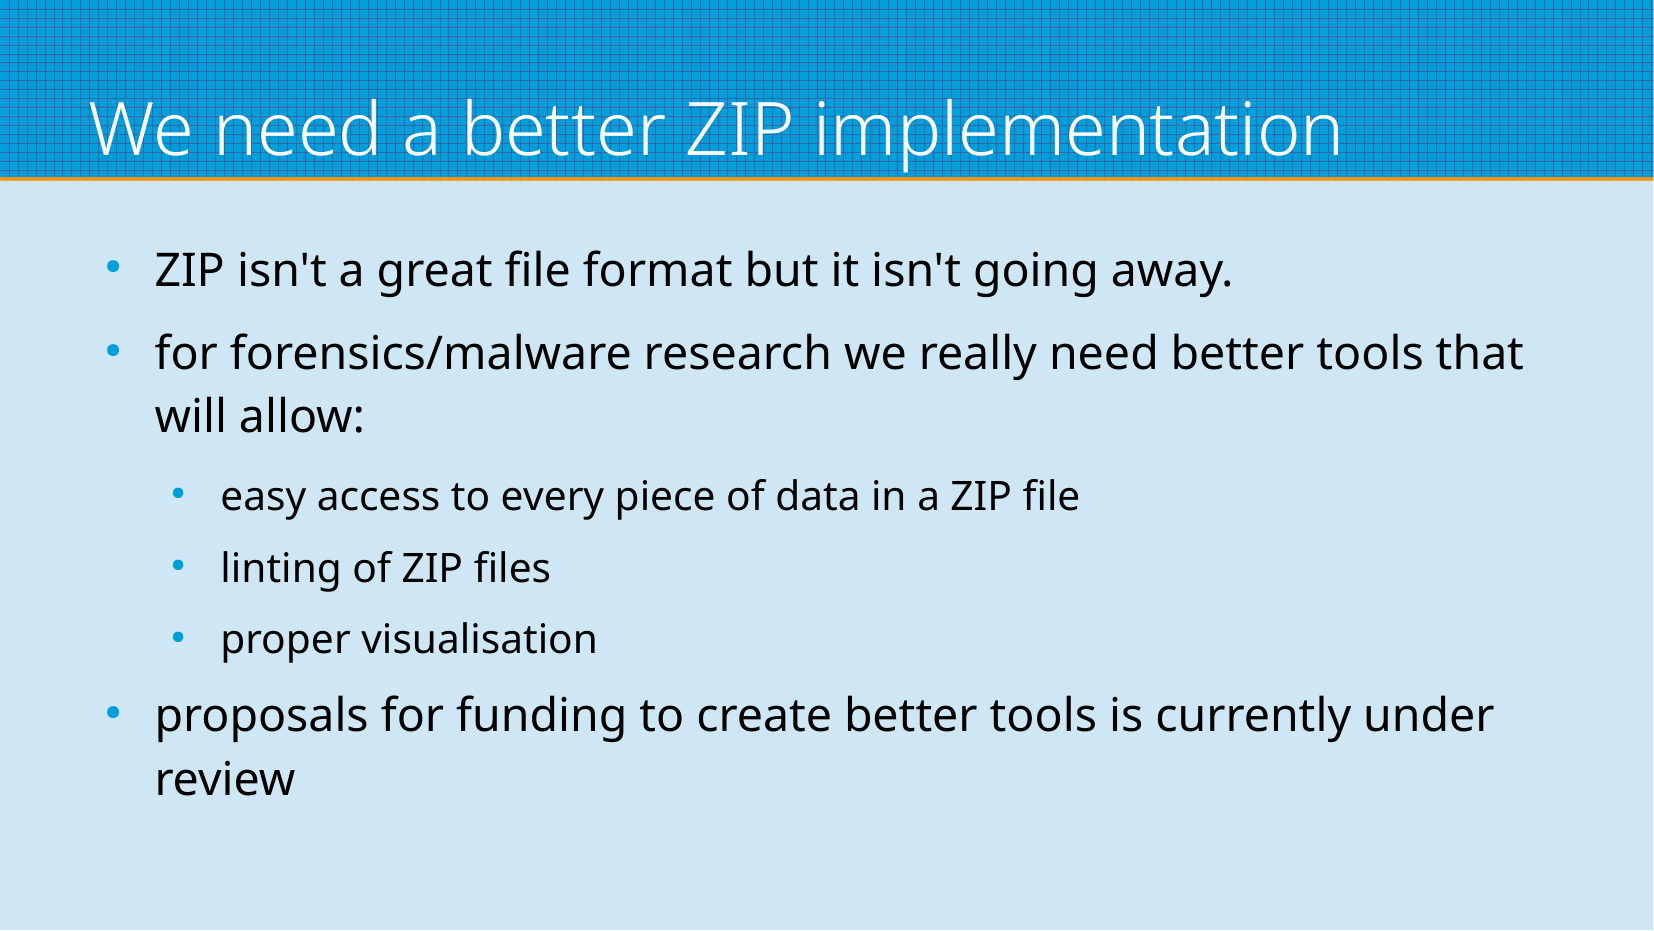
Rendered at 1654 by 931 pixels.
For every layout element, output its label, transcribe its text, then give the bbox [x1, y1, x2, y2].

title We need a better ZIP implementation [88, 14, 1565, 178]
list ZIP isn't a great file format but it isn't going away. for forensics/malware research we really need better tools that will allow: easy access to every piece of data in a ZIP file linting of ZIP files proper visualisation proposals for funding to create better tools is currently under review [88, 236, 1565, 813]
